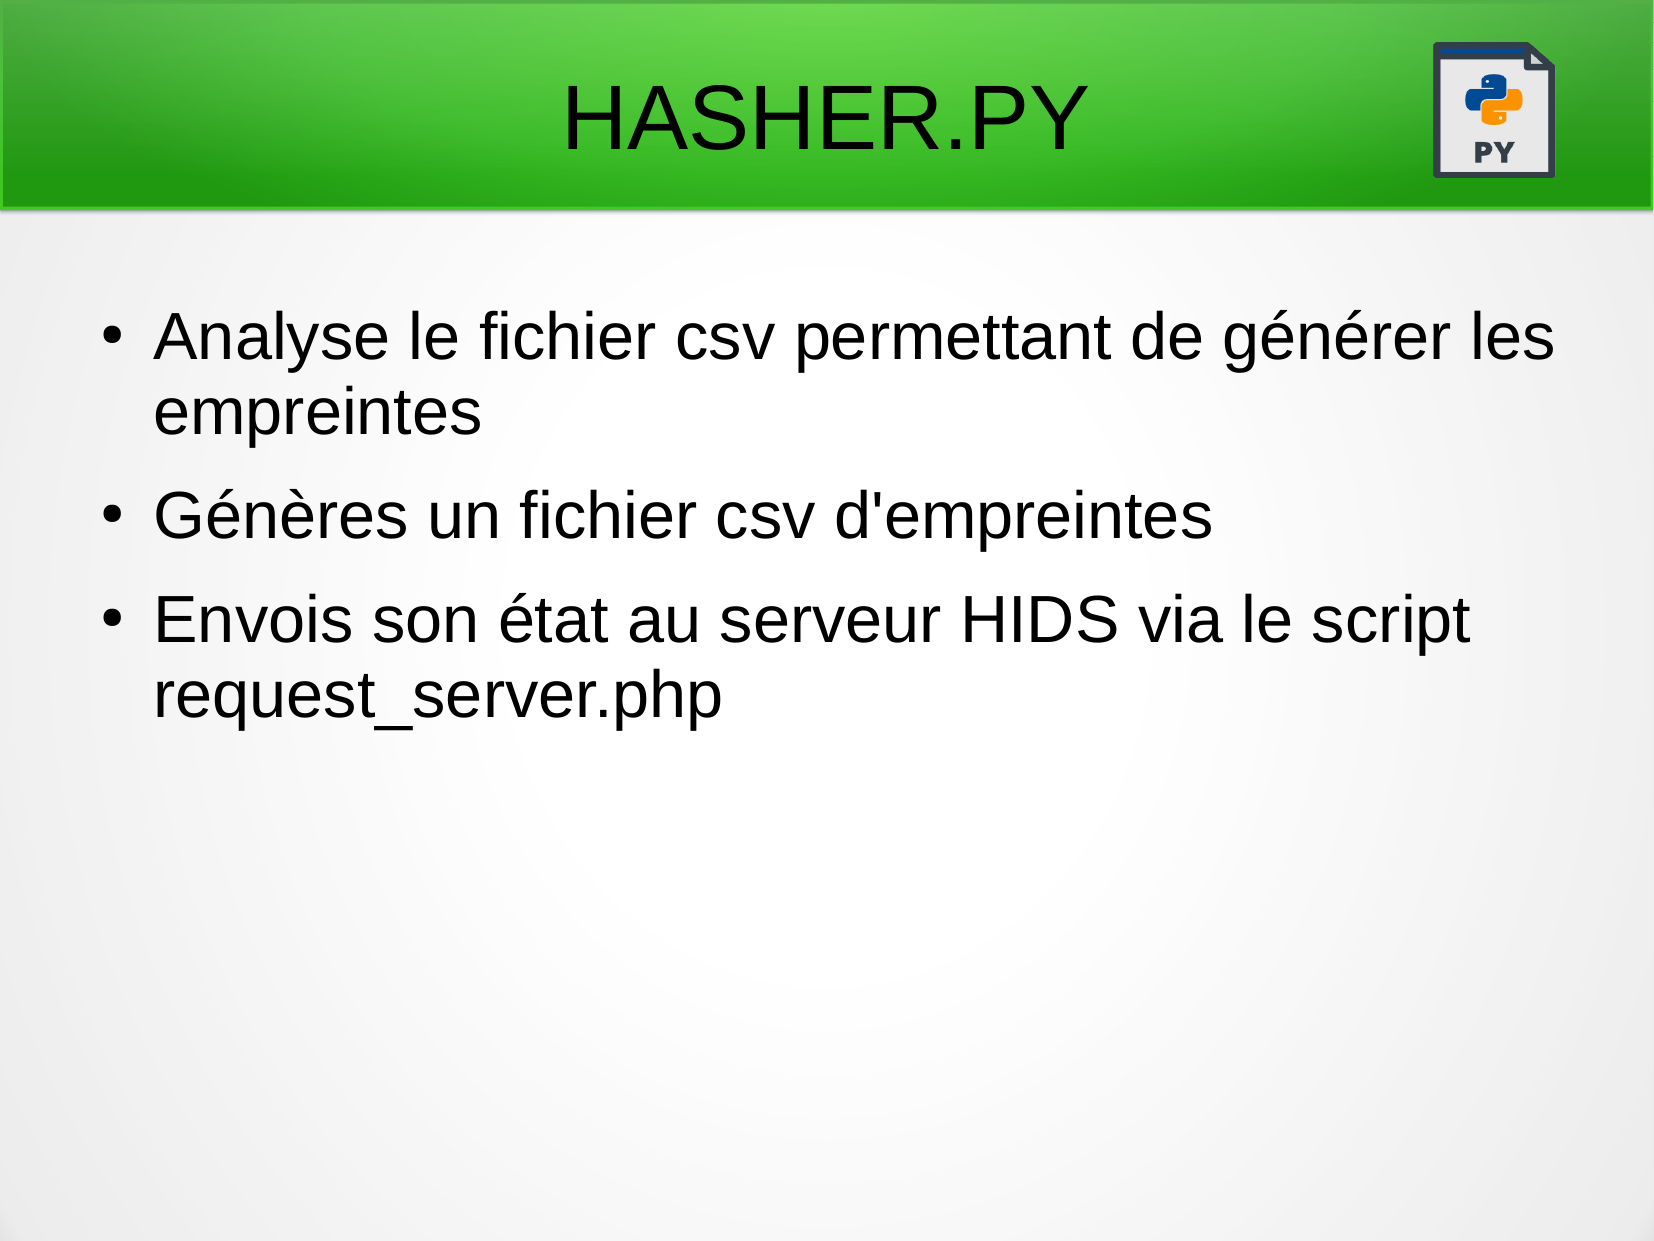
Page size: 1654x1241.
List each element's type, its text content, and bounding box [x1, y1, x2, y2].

list Analyse le fichier csv permettant de générer les empreintes Génères un fichier csv d'empreintes Envois son état au serveur HIDS via le script request_server.php [82, 299, 1571, 1019]
title HASHER.PY [82, 47, 1571, 189]
picture [1417, 42, 1571, 178]
